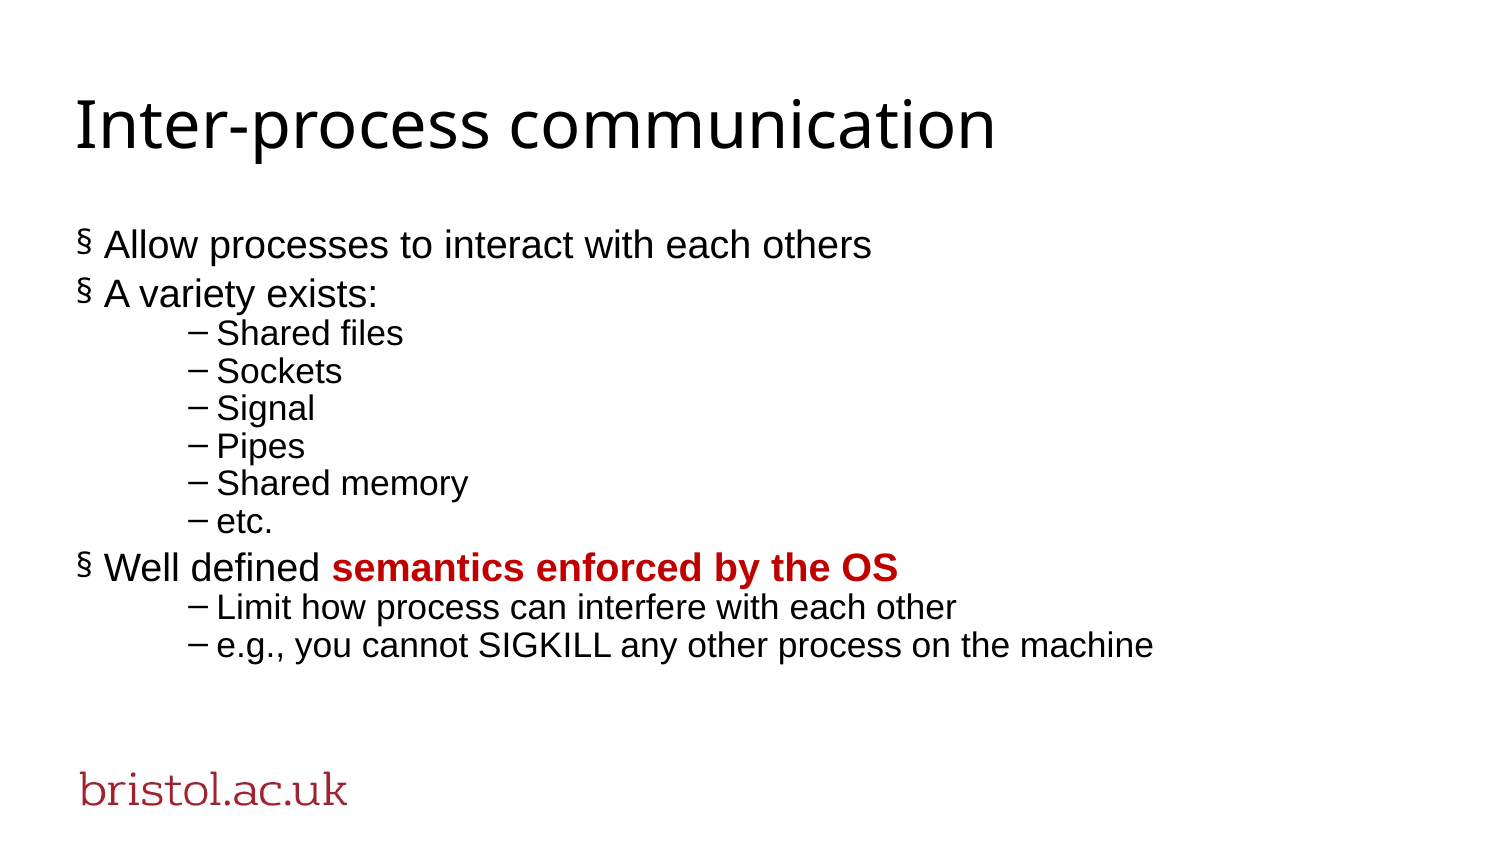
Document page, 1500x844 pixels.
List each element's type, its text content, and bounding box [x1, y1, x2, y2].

list Allow processes to interact with each others A variety exists: Shared files Sockets Signal Pipes Shared memory etc. Well defined semantics enforced by the OS Limit how process can interfere with each other e.g., you cannot SIGKILL any other process on the machine [60, 224, 1440, 699]
title Inter-process communication [60, 44, 1440, 209]
